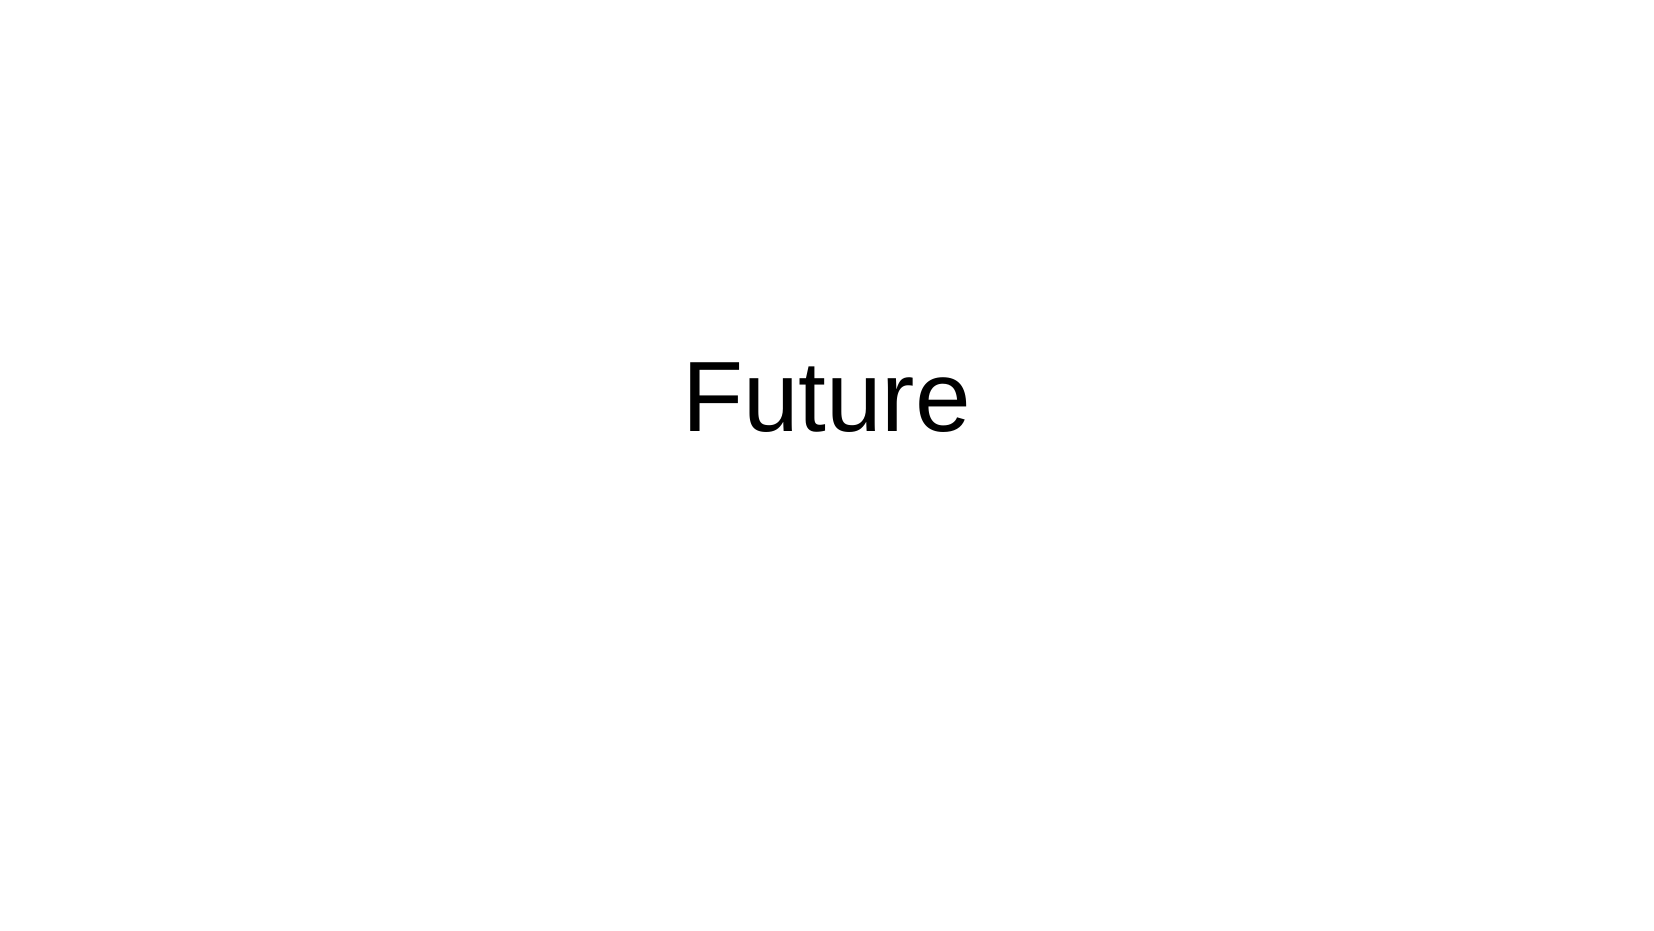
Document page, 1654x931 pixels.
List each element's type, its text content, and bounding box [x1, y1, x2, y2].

subtitle Future [82, 37, 1571, 757]
